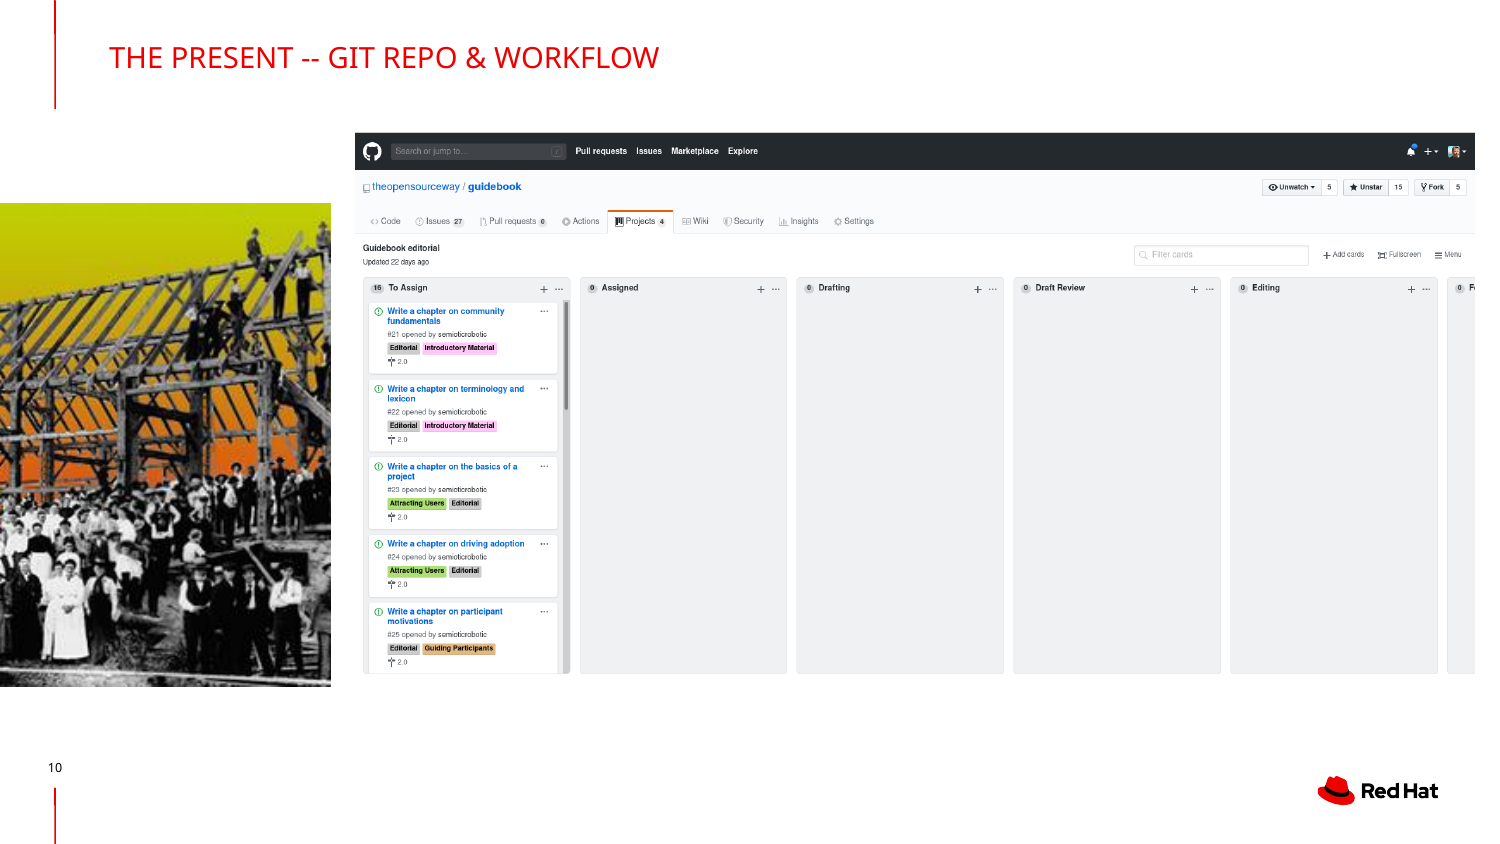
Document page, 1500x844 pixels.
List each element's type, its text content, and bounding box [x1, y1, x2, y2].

subtitle THE PRESENT -- GIT REPO & WORKFLOW [55, 6, 689, 108]
picture [0, 203, 331, 688]
picture [1317, 776, 1438, 805]
slide_number <number> [10, 759, 101, 777]
picture [355, 132, 1475, 684]
